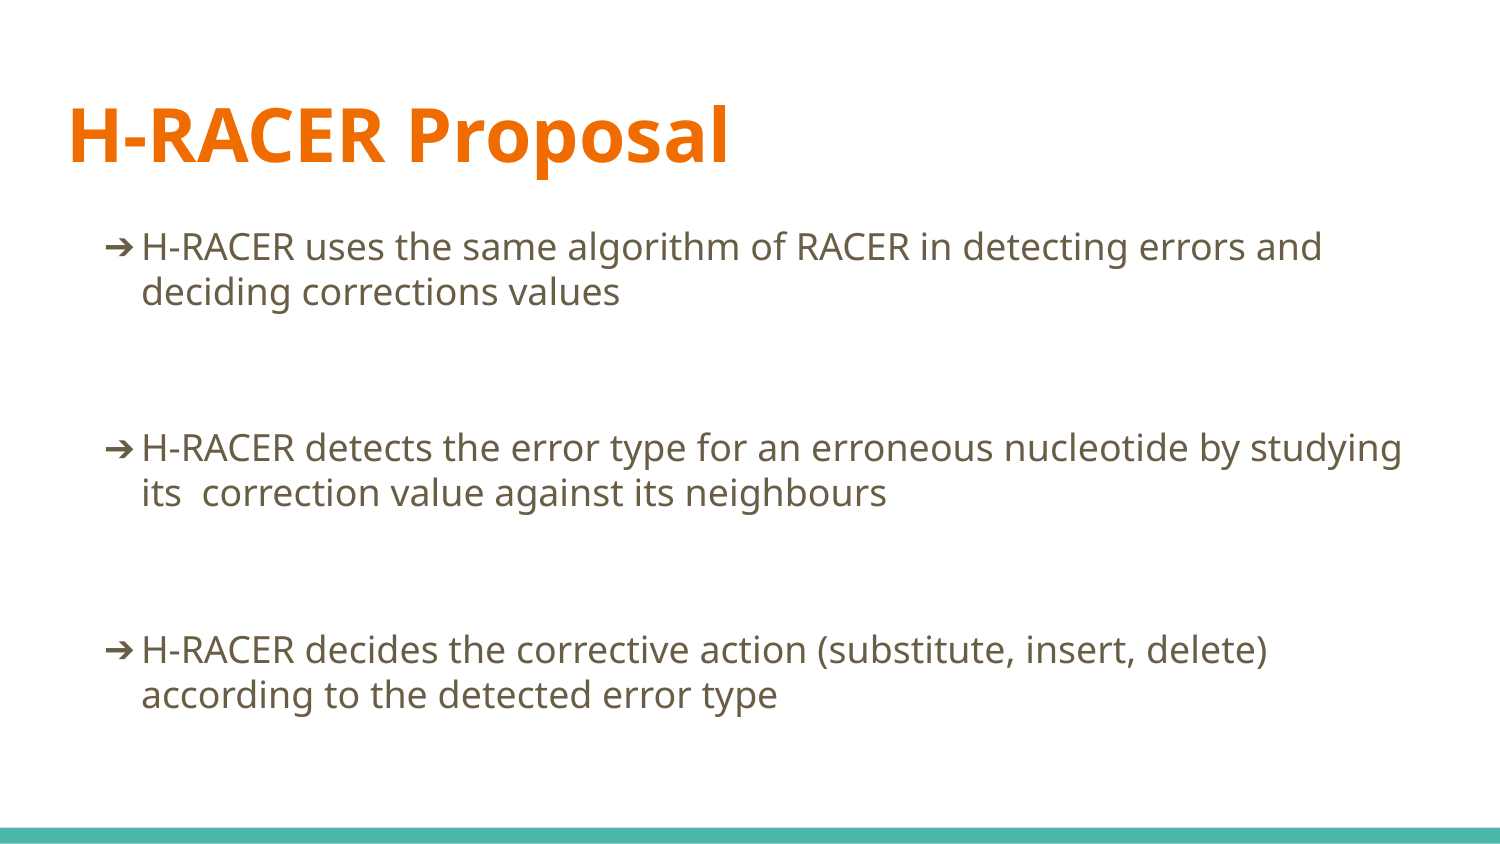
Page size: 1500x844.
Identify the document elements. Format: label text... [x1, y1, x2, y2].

title H-RACER Proposal [51, 72, 1449, 189]
list H-RACER uses the same algorithm of RACER in detecting errors and deciding corrections values H-RACER detects the error type for an erroneous nucleotide by studying its correction value against its neighbours H-RACER decides the corrective action (substitute, insert, delete) according to the detected error type [51, 207, 1449, 750]
